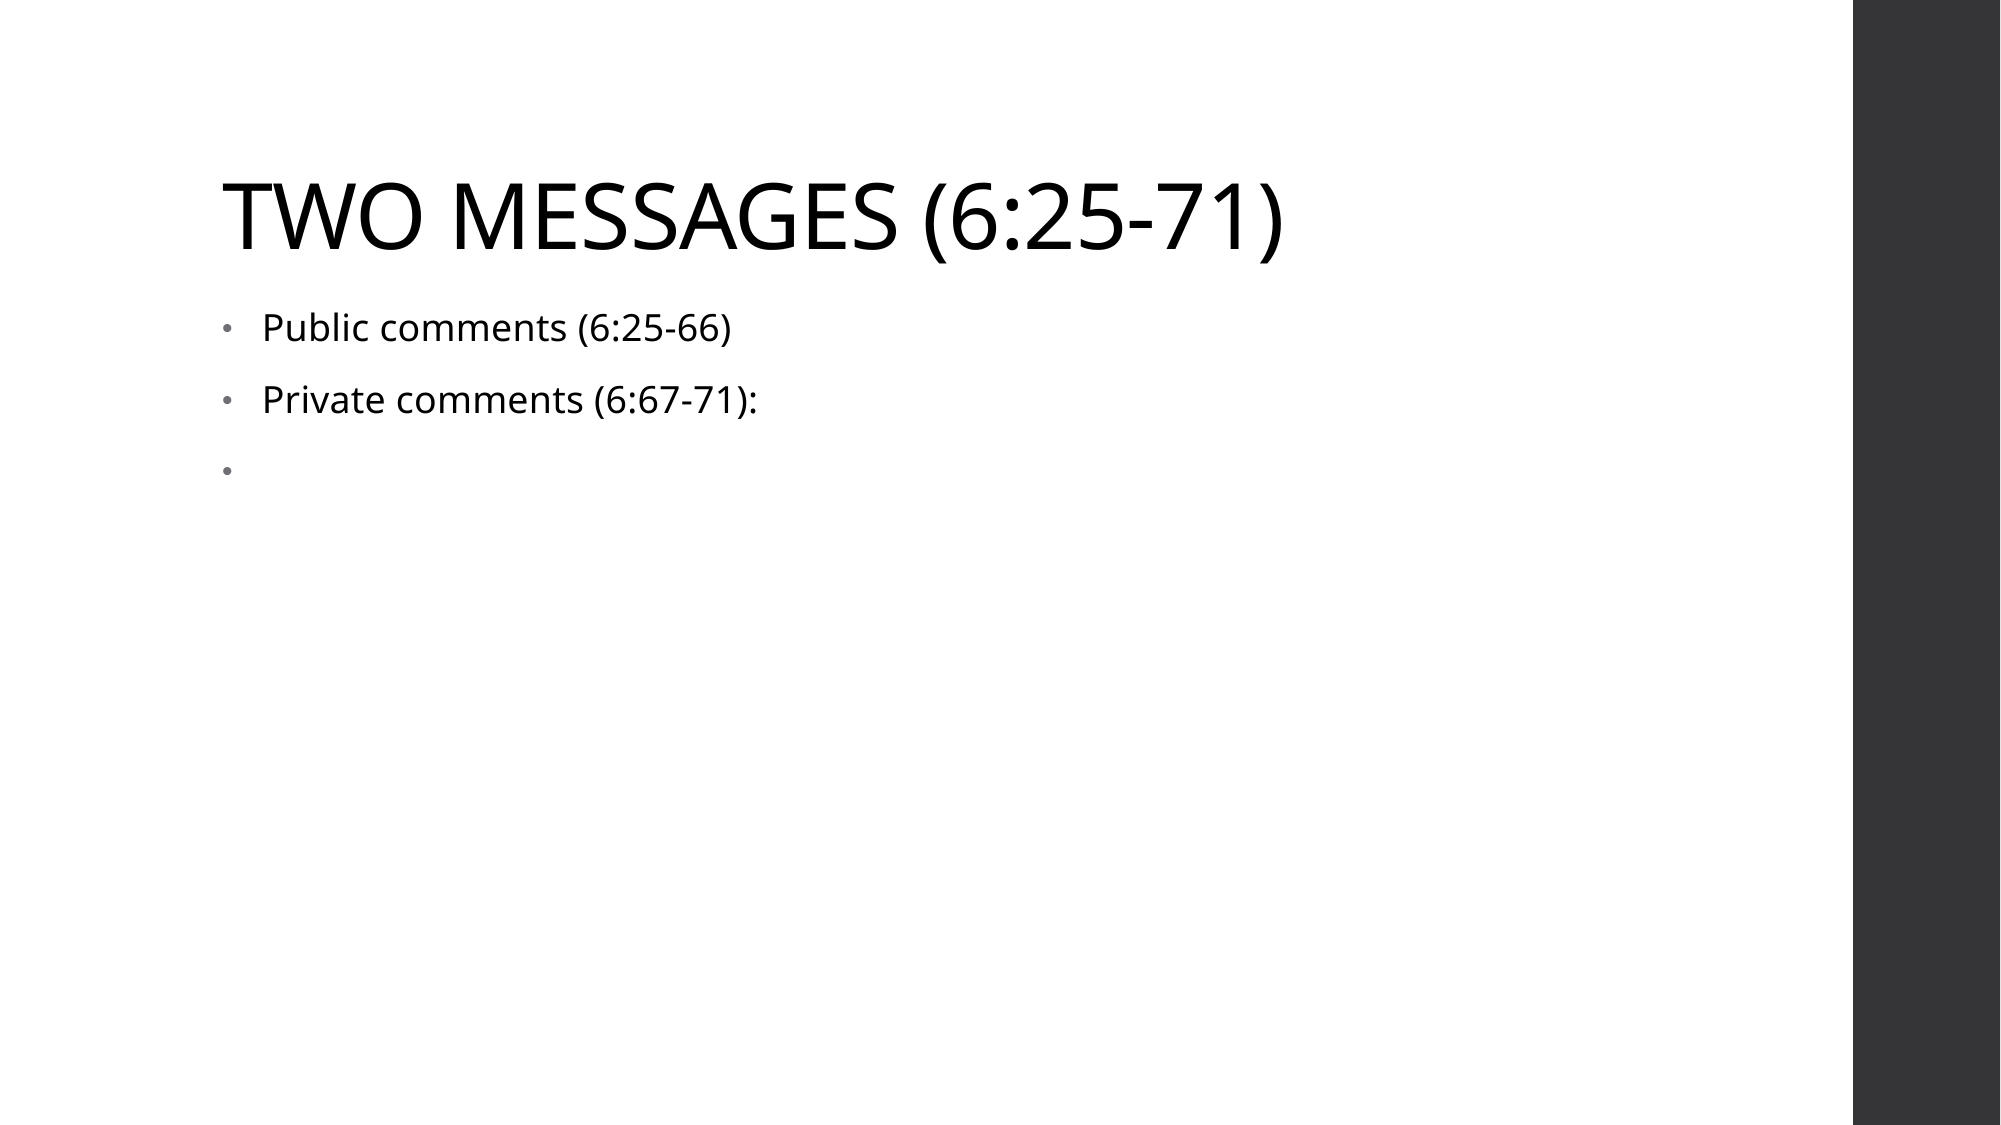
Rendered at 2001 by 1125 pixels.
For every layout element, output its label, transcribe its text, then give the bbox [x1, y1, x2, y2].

list Public comments (6:25-66) Private comments (6:67-71): [206, 299, 1617, 1014]
title TWO MESSAGES (6:25-71) [206, 60, 1797, 278]
